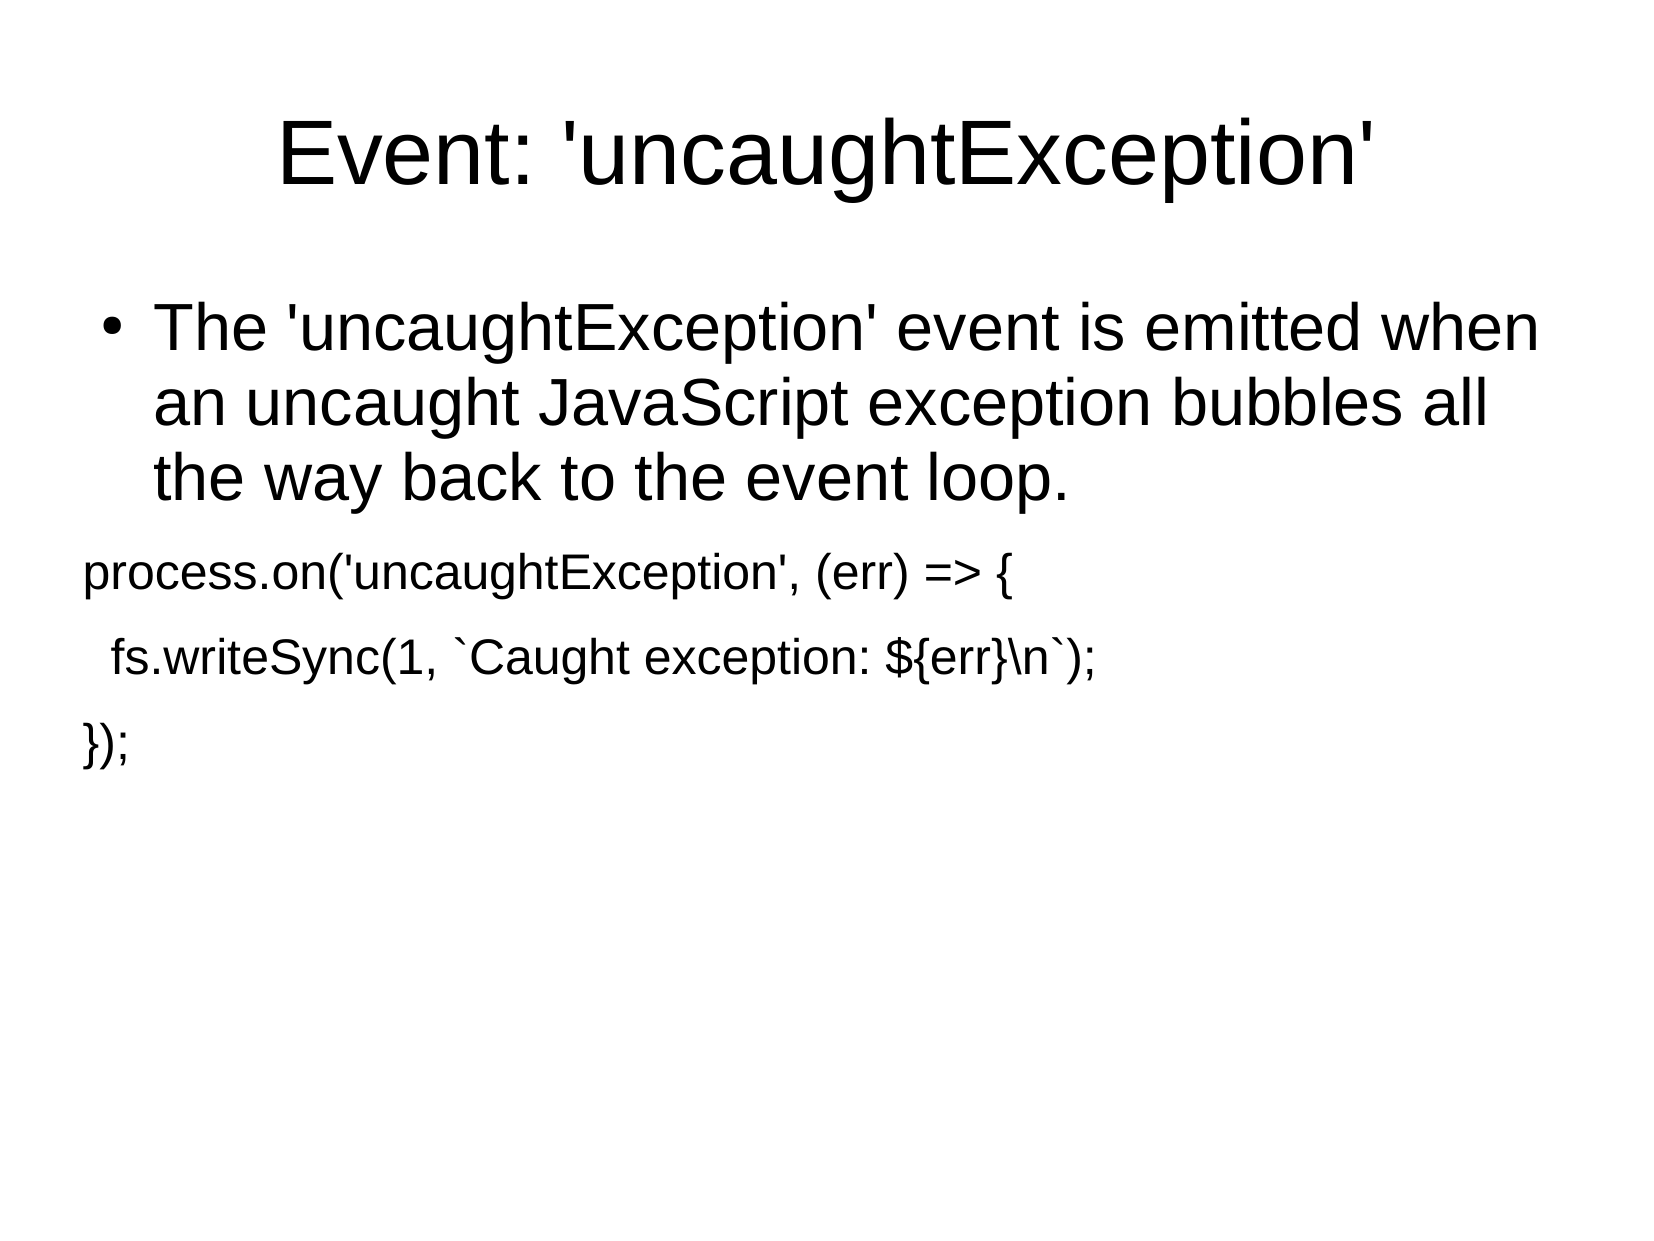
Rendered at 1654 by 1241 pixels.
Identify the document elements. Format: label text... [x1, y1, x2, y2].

title Event: 'uncaughtException' [82, 49, 1571, 257]
list The 'uncaughtException' event is emitted when an uncaught JavaScript exception bubbles all the way back to the event loop. process.on('uncaughtException', (err) => { fs.writeSync(1, `Caught exception: ${err}\n`); }); [82, 290, 1571, 1010]
